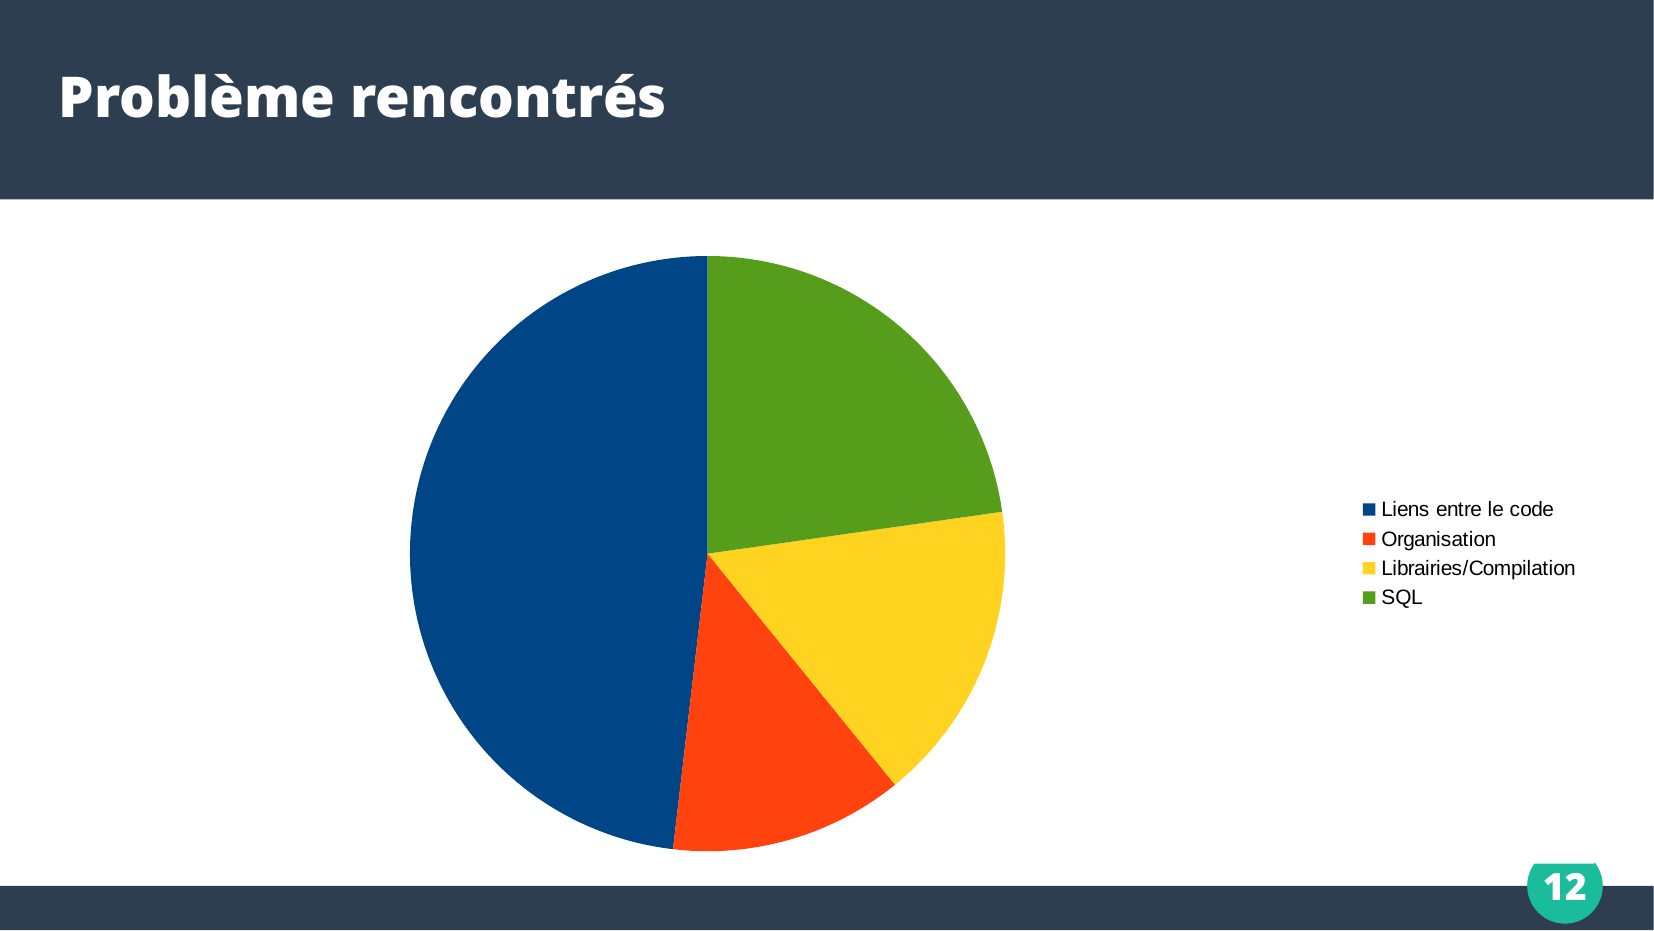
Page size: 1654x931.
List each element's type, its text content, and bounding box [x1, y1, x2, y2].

title Problème rencontrés [59, 37, 1595, 156]
chart [59, 243, 1595, 864]
